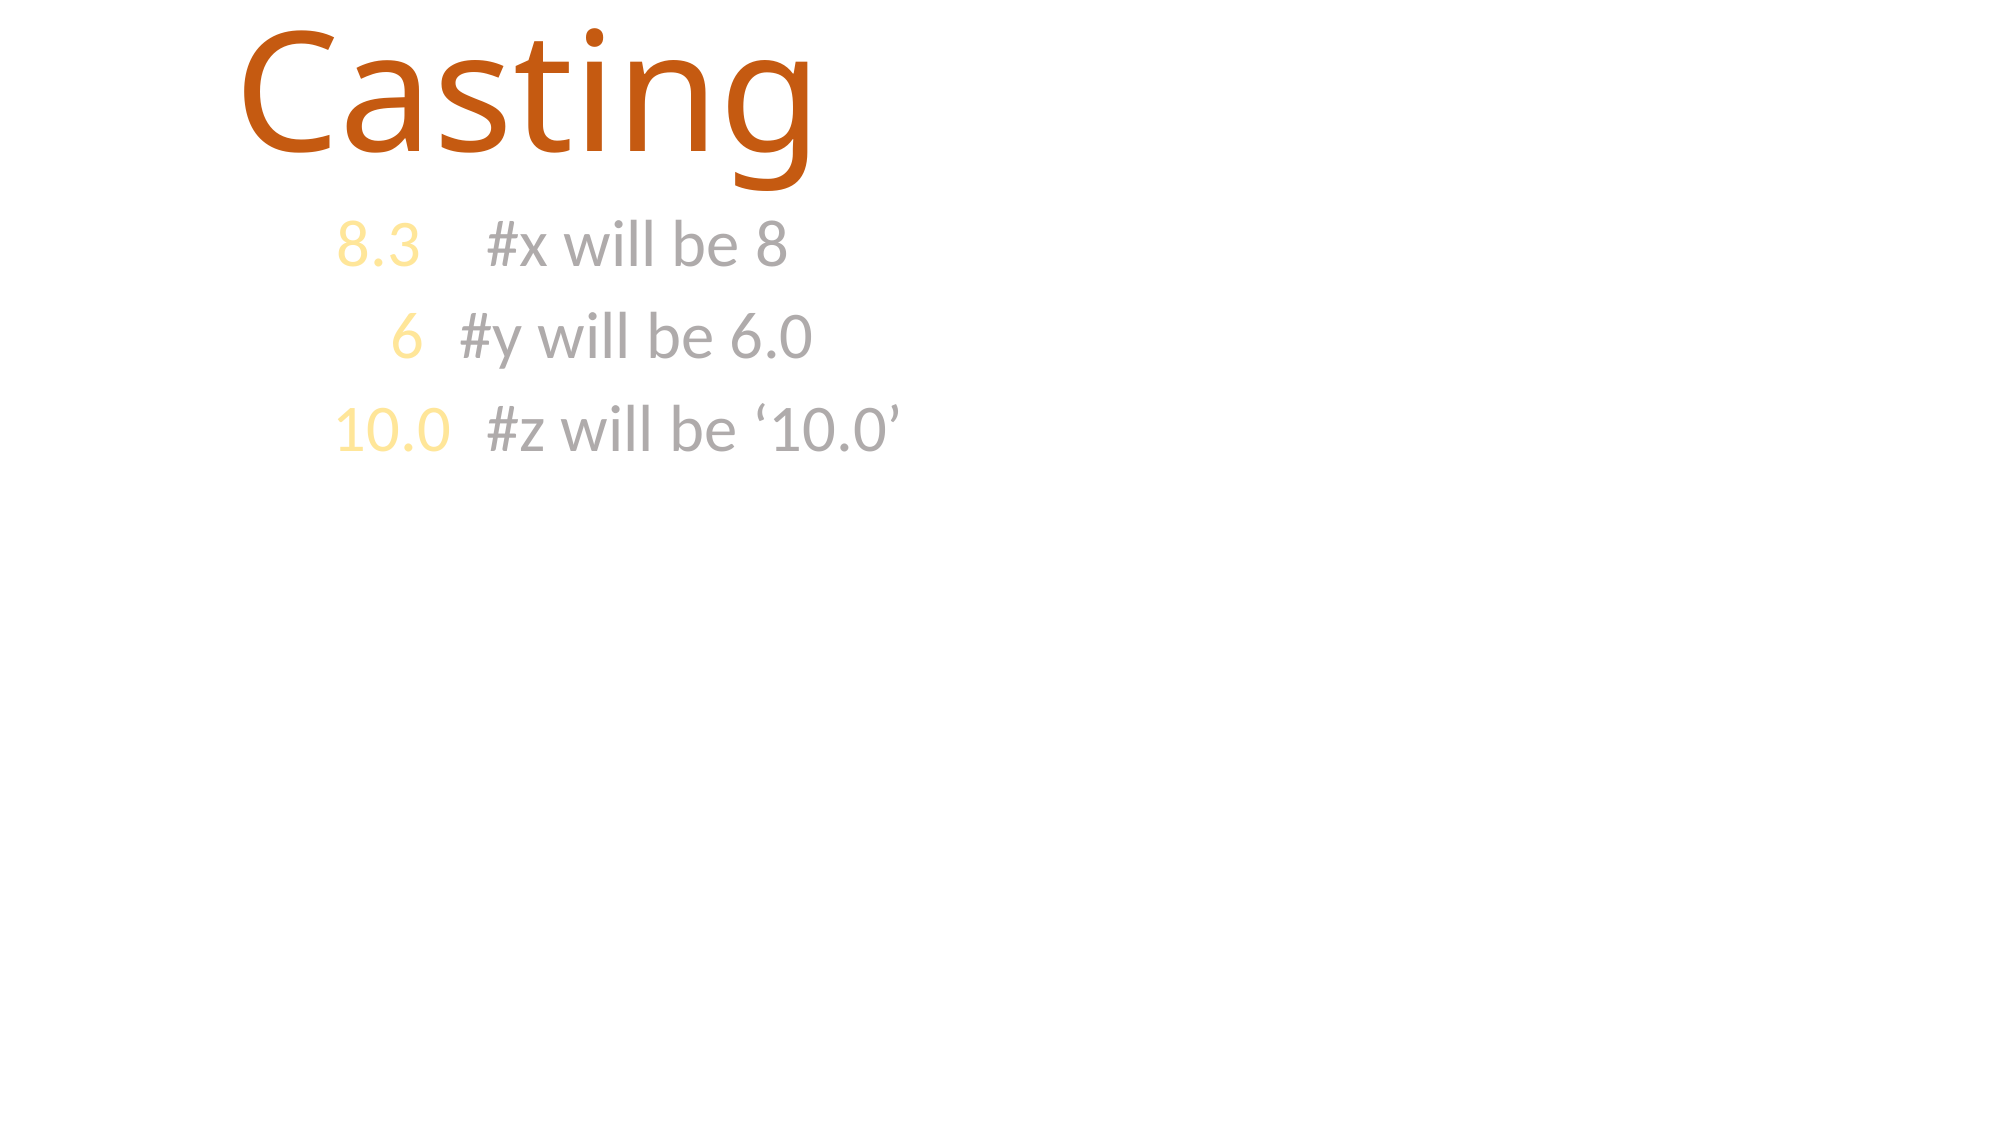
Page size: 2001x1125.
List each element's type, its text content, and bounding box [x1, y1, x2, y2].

list Casting x = int(8.3) #x will be 8 y = float(6) #y will be 6.0 z = str(10.0) #z will be ‘10.0’ [137, 0, 1863, 1014]
